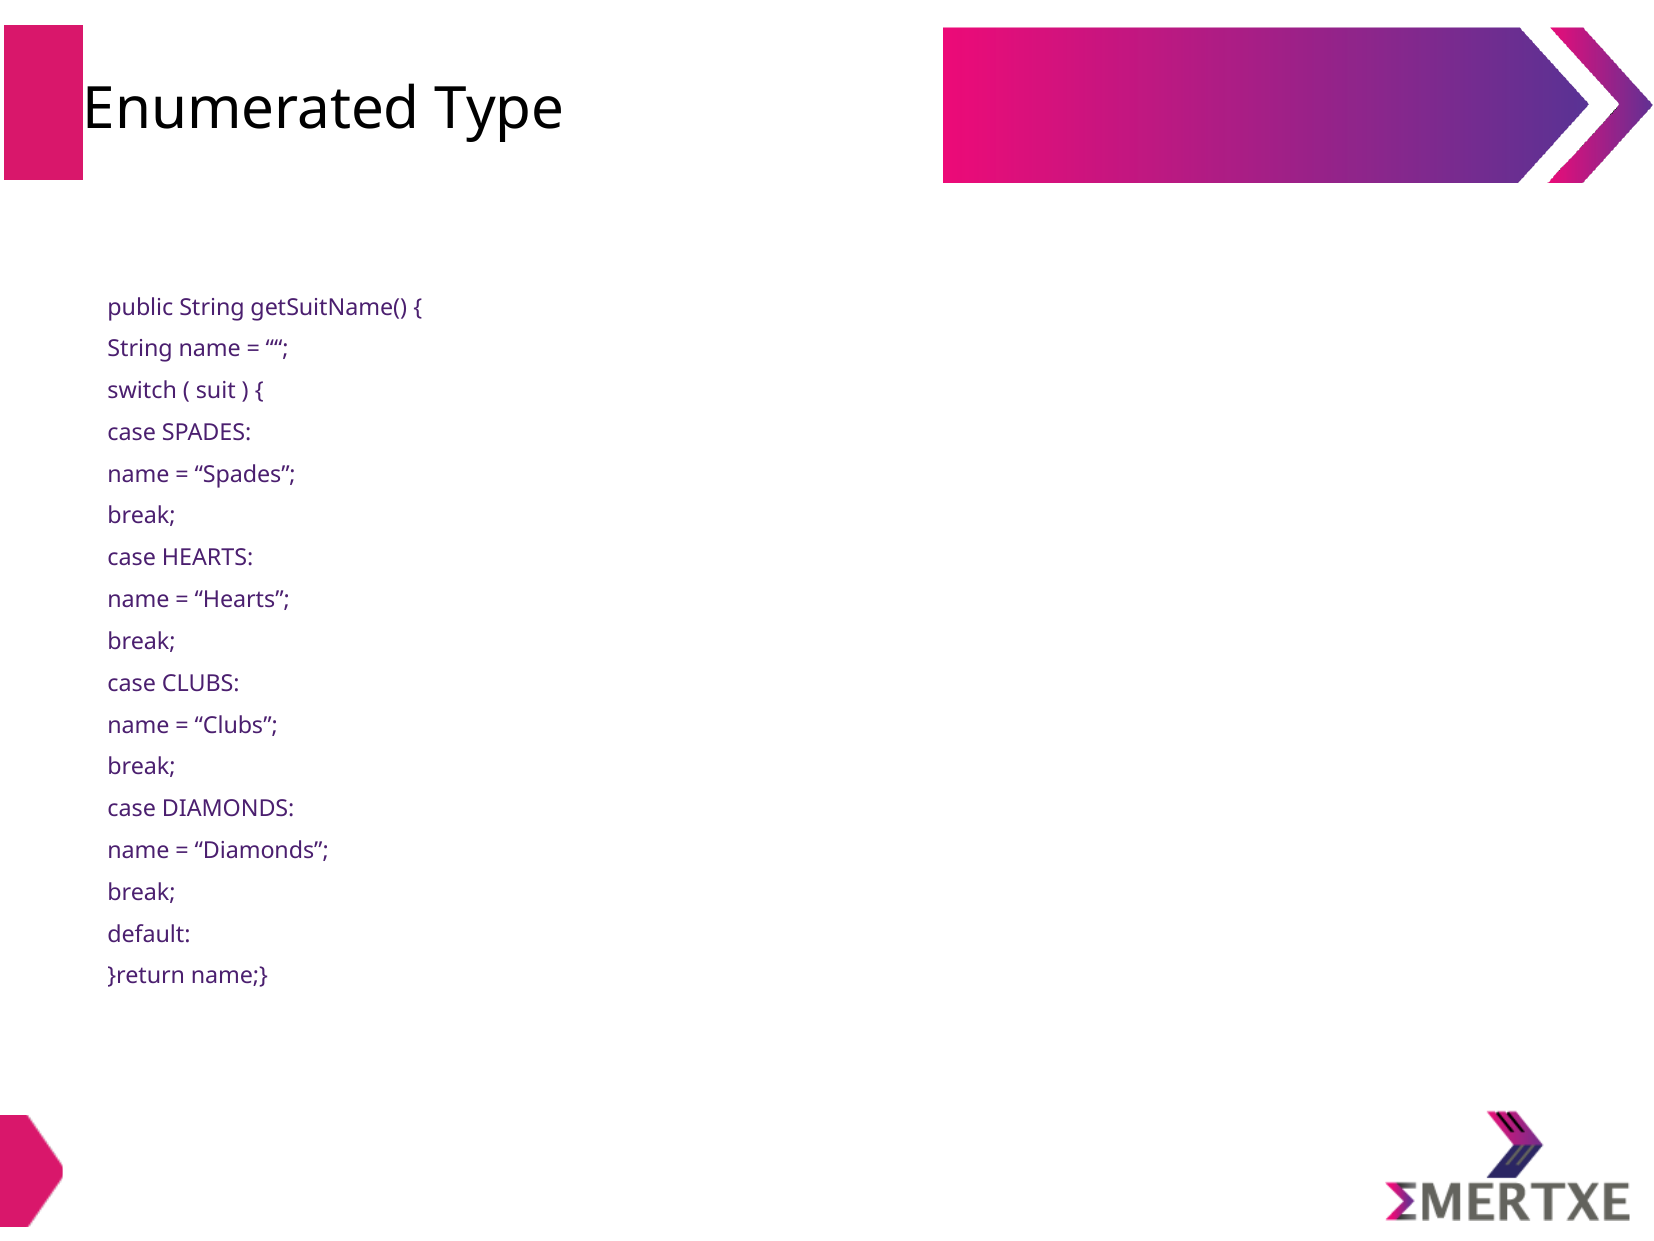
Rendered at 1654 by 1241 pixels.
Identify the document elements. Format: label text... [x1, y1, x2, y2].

picture [1385, 1107, 1631, 1221]
picture [1571, 27, 1653, 183]
list public String getSuitName() { String name = ““; switch ( suit ) { case SPADES: name = “Spades”; break; case HEARTS: name = “Hearts”; break; case CLUBS: name = “Clubs”; break; case DIAMONDS: name = “Diamonds”; break; default: }return name;} [82, 290, 1571, 1010]
title Enumerated Type [82, 2, 1571, 210]
